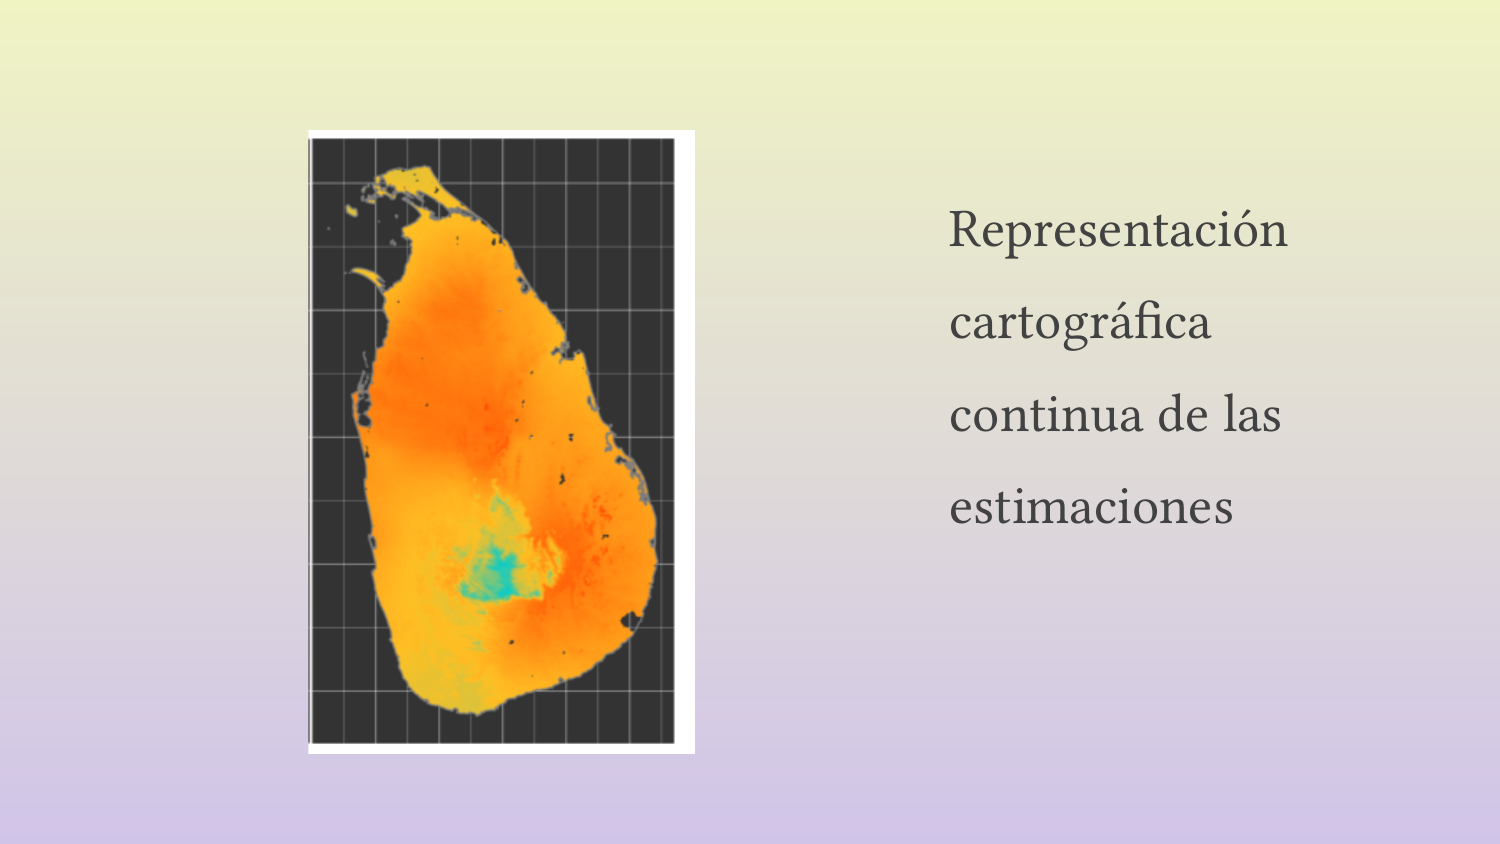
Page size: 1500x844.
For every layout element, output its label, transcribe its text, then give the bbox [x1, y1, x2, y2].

text_box Representación cartográfica continua de las estimaciones [934, 159, 1359, 607]
picture [308, 130, 695, 755]
